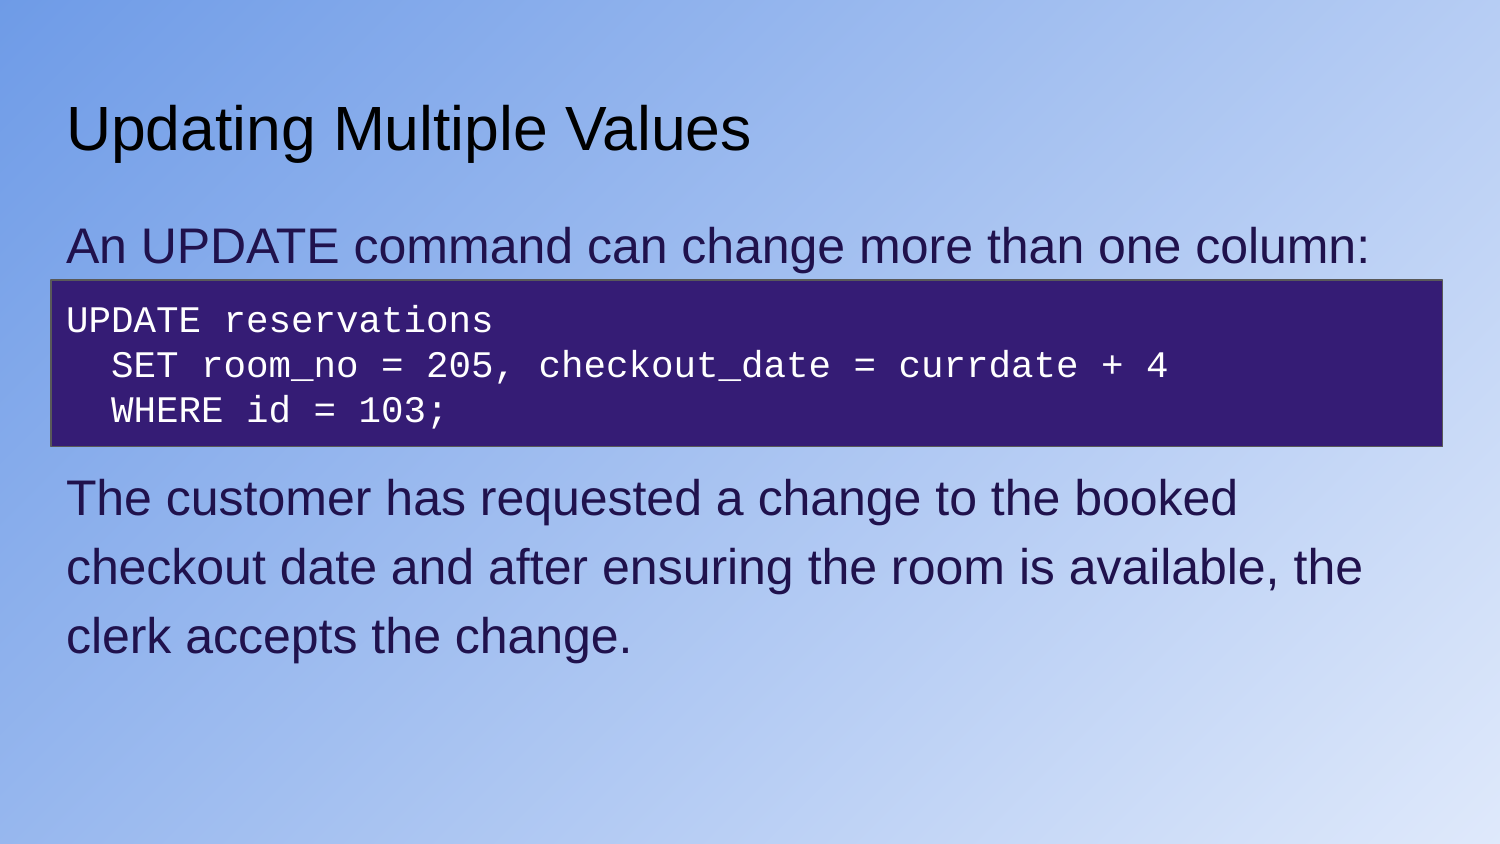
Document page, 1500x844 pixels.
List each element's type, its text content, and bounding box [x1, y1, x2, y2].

text_box UPDATE reservations SET room_no = 205, checkout_date = currdate + 4 WHERE id = 103; [51, 280, 1443, 447]
list An UPDATE command can change more than one column: The customer has requested a change to the booked checkout date and after ensuring the room is available, the clerk accepts the change. [51, 189, 1449, 750]
title Updating Multiple Values [51, 72, 1449, 167]
